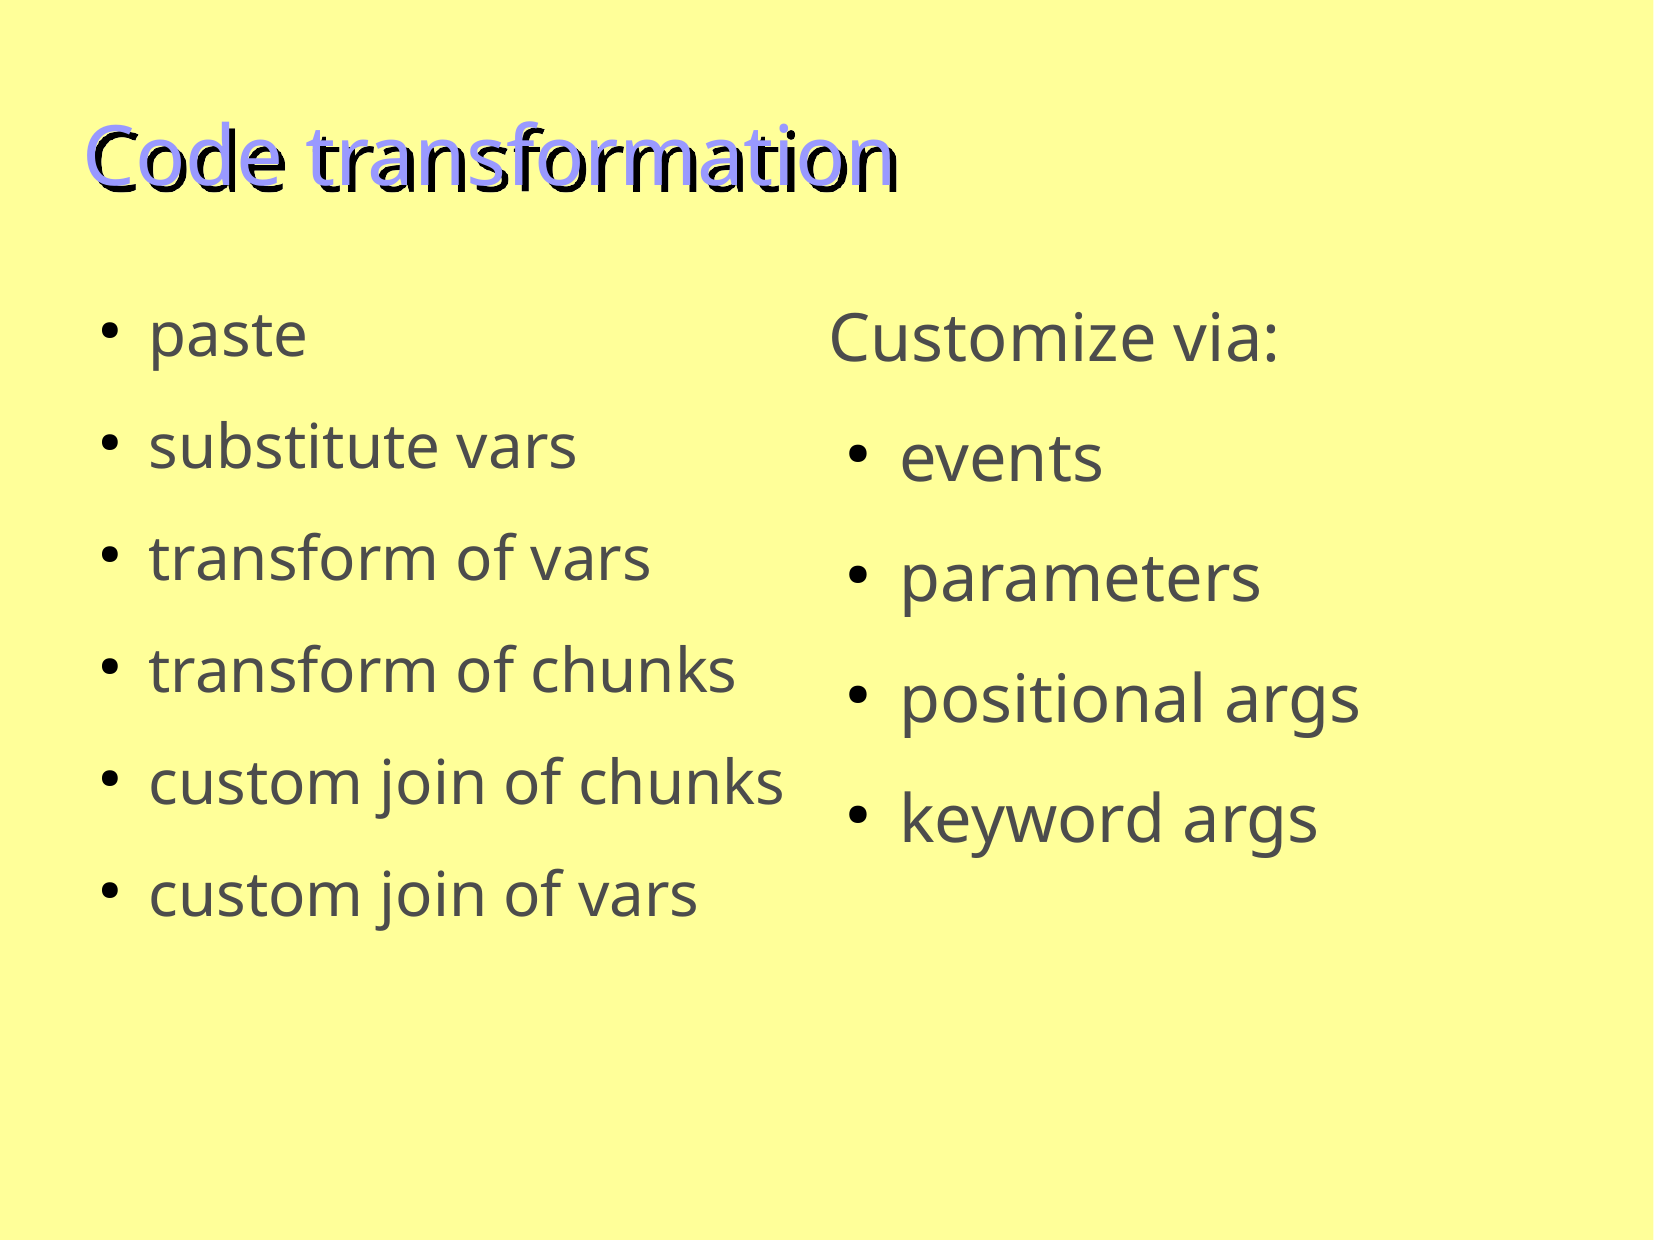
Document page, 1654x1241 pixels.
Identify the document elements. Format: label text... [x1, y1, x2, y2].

title Code transformation [82, 49, 1571, 257]
list Customize via: events parameters positional args keyword args [828, 290, 1539, 1010]
list paste substitute vars transform of vars transform of chunks custom join of chunks custom join of vars [82, 290, 793, 1010]
